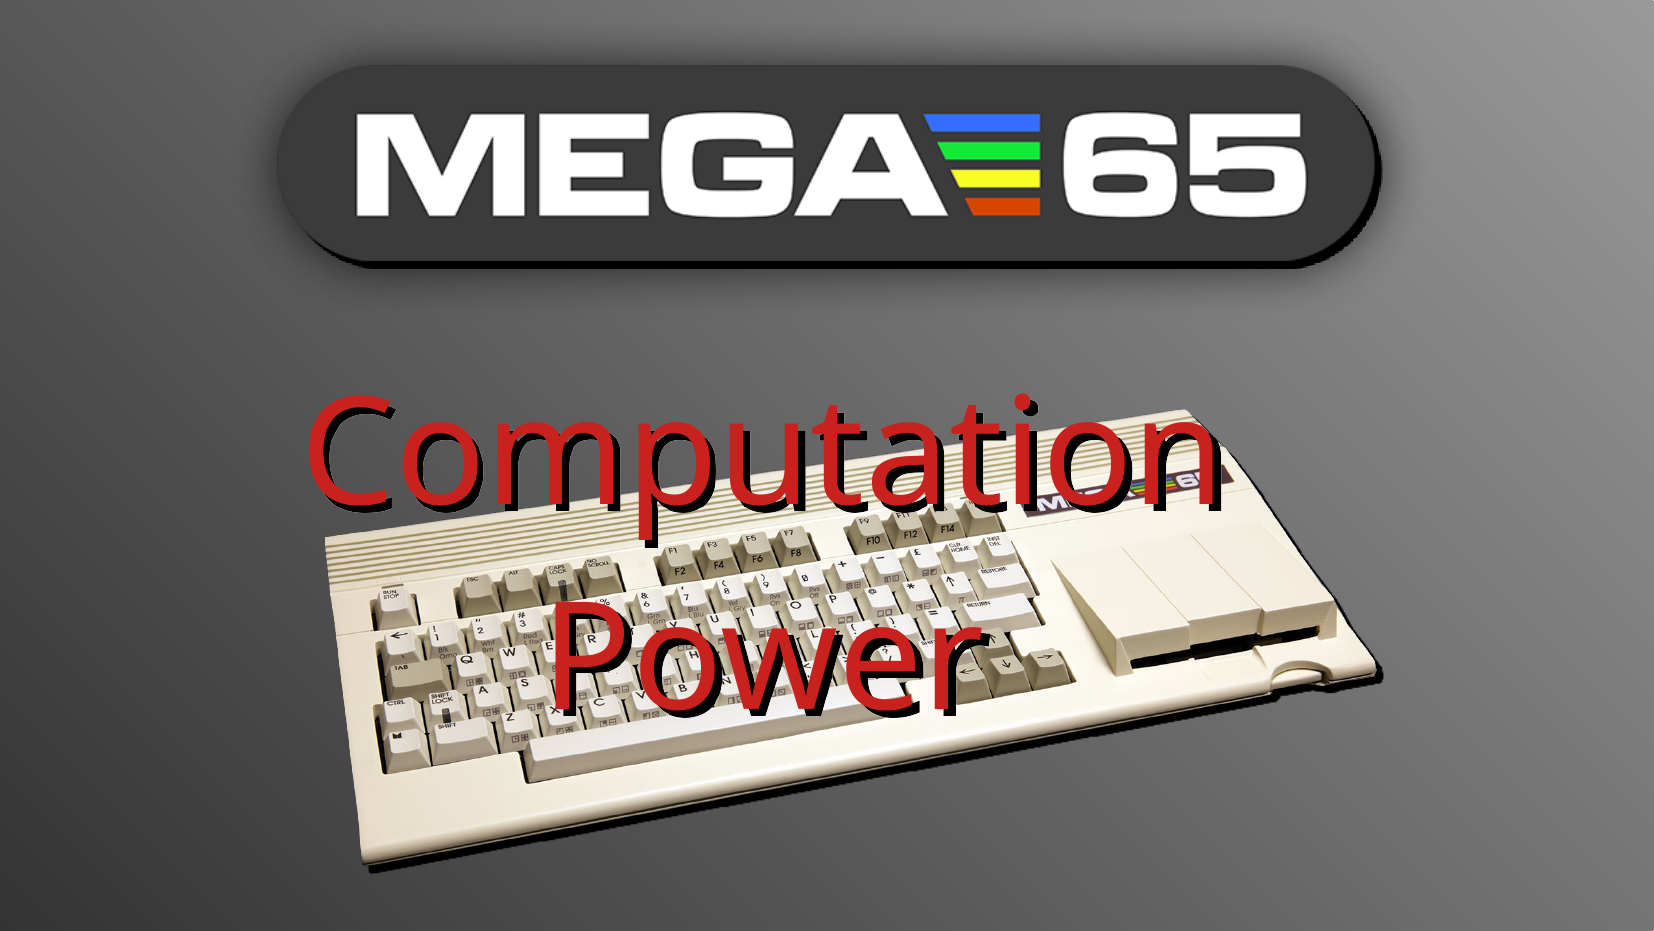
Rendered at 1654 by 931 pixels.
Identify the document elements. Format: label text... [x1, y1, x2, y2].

picture [195, 13, 1440, 931]
text_box Computation Power [285, 337, 1369, 661]
